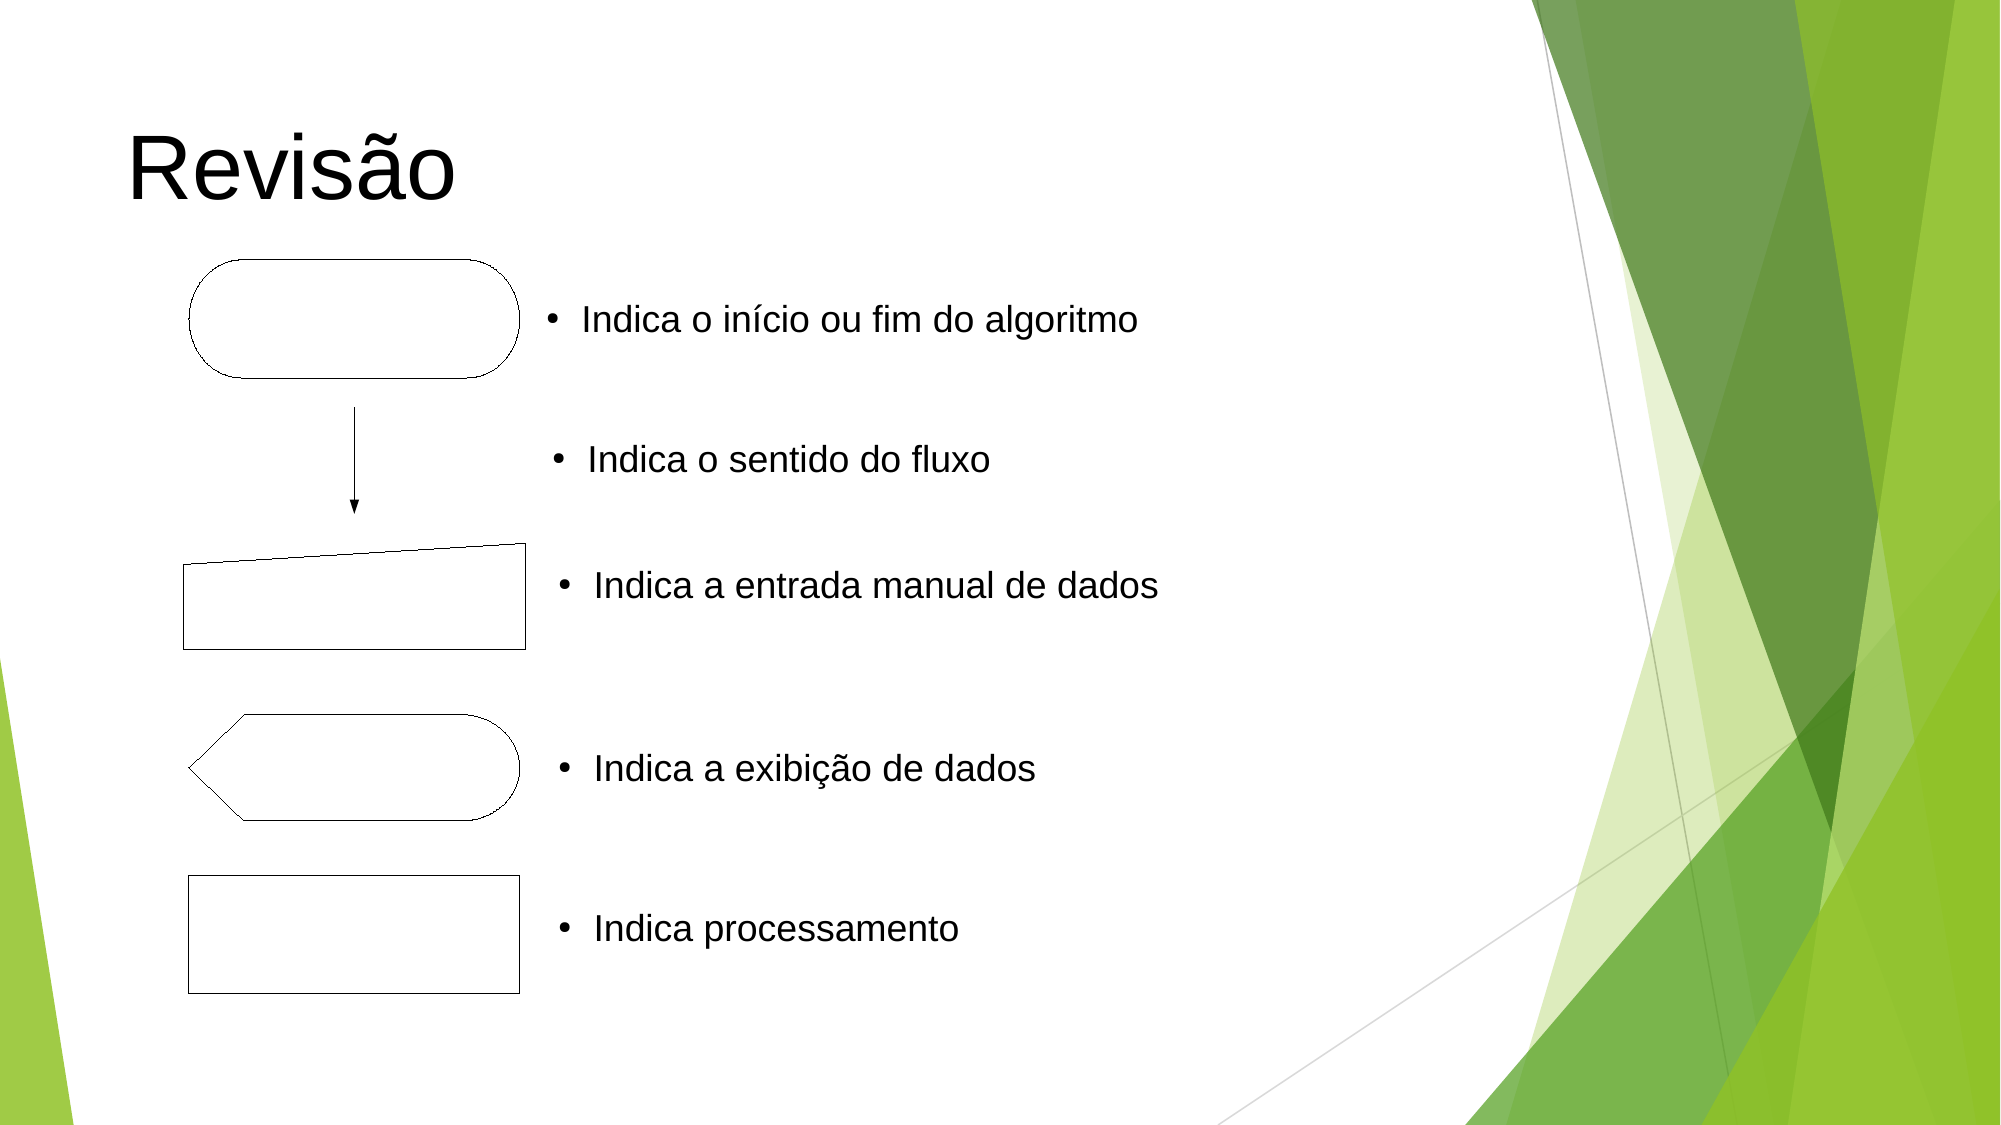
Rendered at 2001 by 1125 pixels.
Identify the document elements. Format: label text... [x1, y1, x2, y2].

text_box [188, 875, 520, 994]
title Revisão [111, 99, 1522, 317]
text_box Indica processamento [543, 899, 1382, 957]
text_box [183, 543, 526, 650]
text_box Indica a exibição de dados [543, 740, 1382, 798]
text_box Indica o início ou fim do algoritmo [531, 291, 1370, 348]
text_box [188, 259, 520, 379]
text_box Indica o sentido do fluxo [537, 431, 1376, 488]
text_box [188, 714, 520, 821]
text_box Indica a entrada manual de dados [543, 557, 1382, 615]
